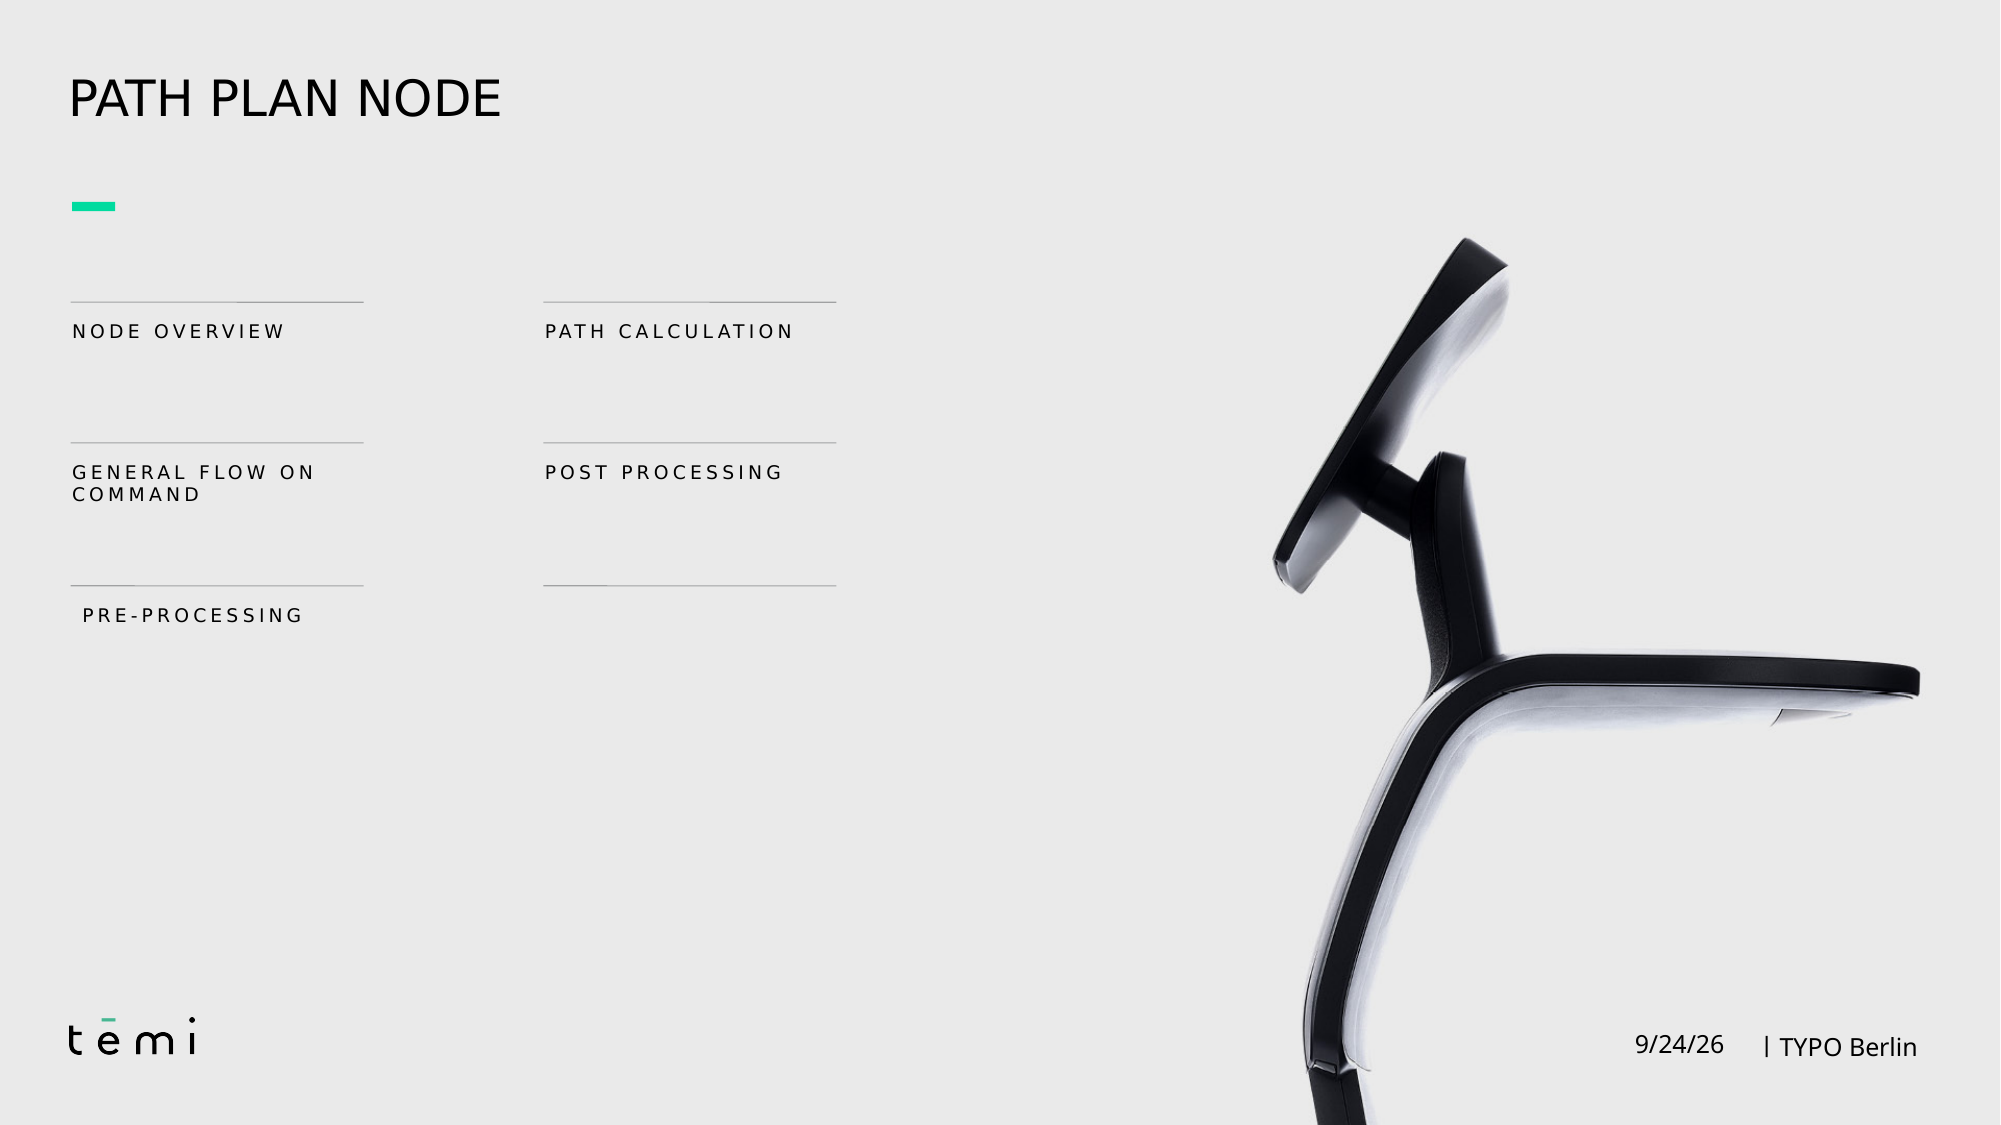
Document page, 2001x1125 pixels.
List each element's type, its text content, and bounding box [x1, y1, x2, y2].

picture [0, 0, 2001, 1125]
title Path plan node [53, 51, 1159, 149]
slide_number 8/13/19 [1619, 1016, 1758, 1076]
list Post processing [529, 453, 907, 502]
list Path calculation [529, 312, 907, 361]
list General flow on command [57, 453, 435, 502]
list Node overview [57, 312, 435, 361]
list Pre-processing [57, 596, 435, 645]
